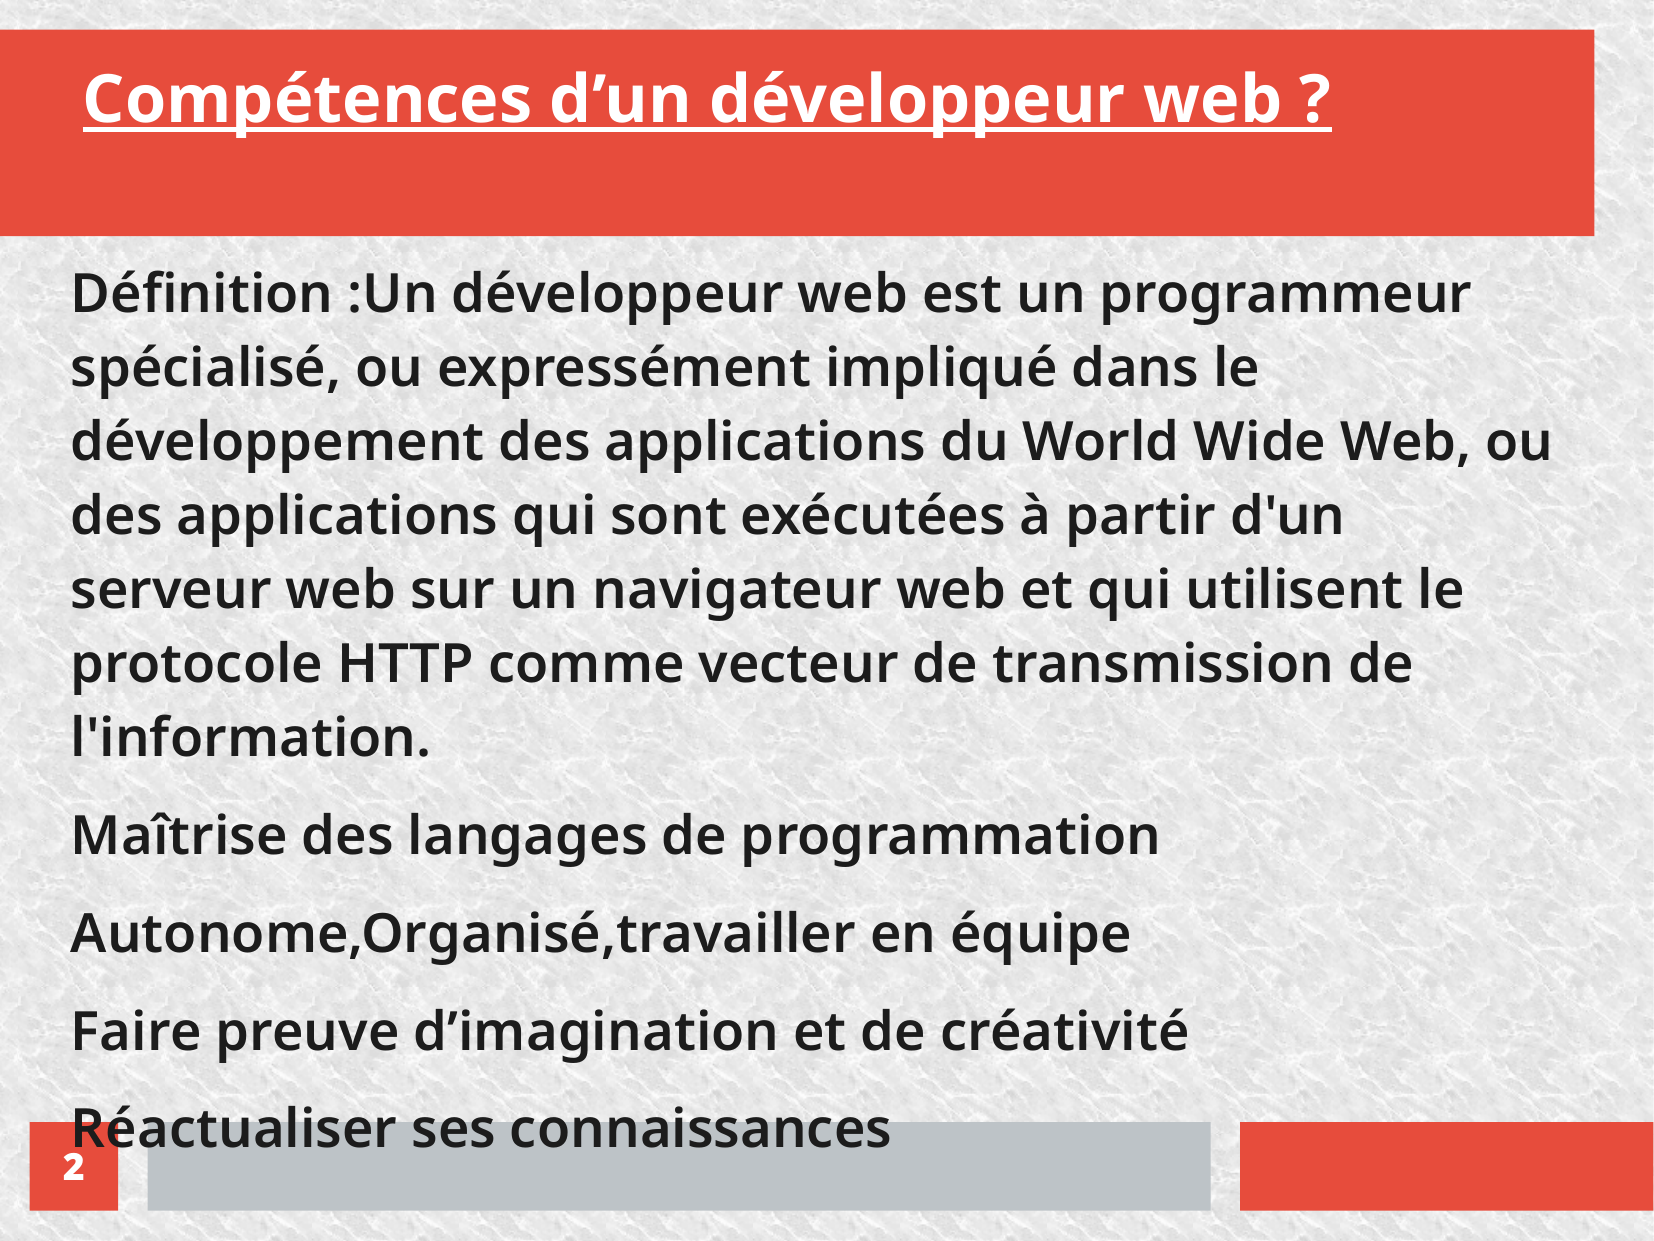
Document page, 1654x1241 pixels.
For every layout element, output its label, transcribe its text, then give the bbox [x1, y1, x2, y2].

title Compétences d’un développeur web ? [82, 16, 1571, 142]
list Définition :Un développeur web est un programmeur spécialisé, ou expressément impliqué dans le développement des applications du World Wide Web, ou des applications qui sont exécutées à partir d'un serveur web sur un navigateur web et qui utilisent le protocole HTTP comme vecteur de transmission de l'information. Maîtrise des langages de programmation Autonome,Organisé,travailler en équipe Faire preuve d’imagination et de créativité Réactualiser ses connaissances [70, 254, 1560, 1193]
picture [0, 0, 1654, 1241]
